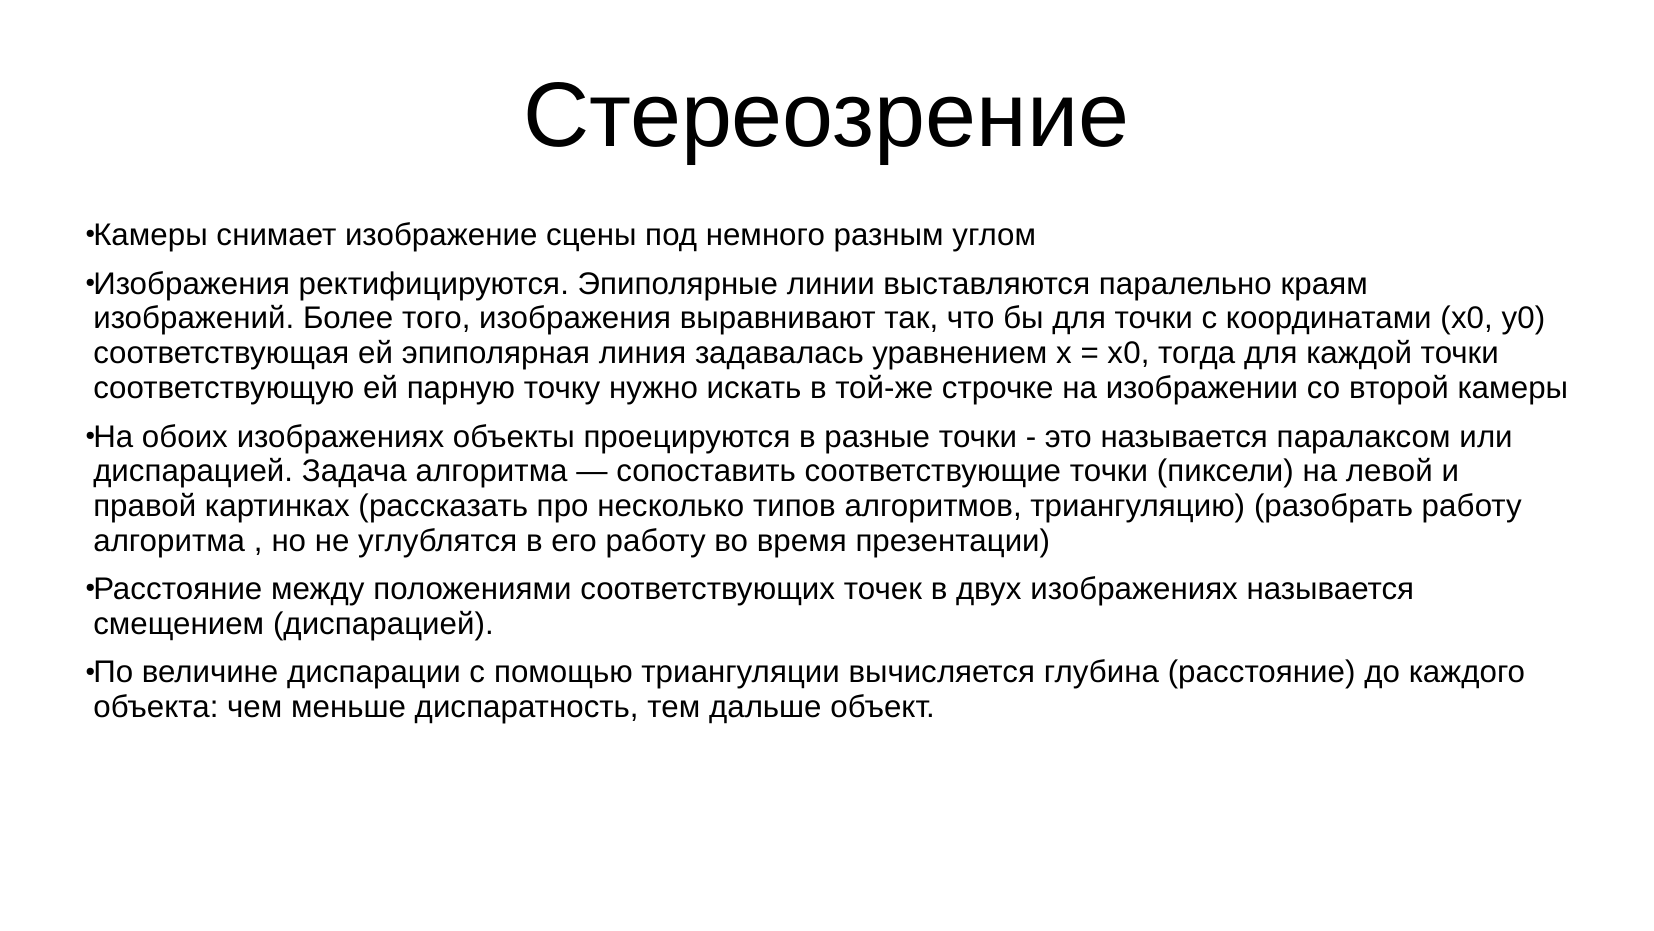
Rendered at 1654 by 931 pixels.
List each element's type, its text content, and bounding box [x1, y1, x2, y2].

list Камеры снимает изображение сцены под немного разным углом Изображения ректифицируются. Эпиполярные линии выставляются паралельно краям изображений. Более того, изображения выравнивают так, что бы для точки с координатами (x0, y0) соответствующая ей эпиполярная линия задавалась уравнением x = x0, тогда для каждой точки соответствующую ей парную точку нужно искать в той-же строчке на изображении со второй камеры На обоих изображениях объекты проецируются в разные точки - это называется паралаксом или диспарацией. Задача алгоритма — сопоставить соответствующие точки (пиксели) на левой и правой картинках (рассказать про несколько типов алгоритмов, триангуляцию) (разобрать работу алгоритма , но не углублятся в его работу во время презентации) Расстояние между положениями соответствующих точек в двух изображениях называется смещением (диспарацией). По величине диспарации с помощью триангуляции вычисляется глубина (расстояние) до каждого объекта: чем меньше диспаратность, тем дальше объект. [82, 217, 1571, 758]
title Стереозрение [82, 37, 1571, 193]
